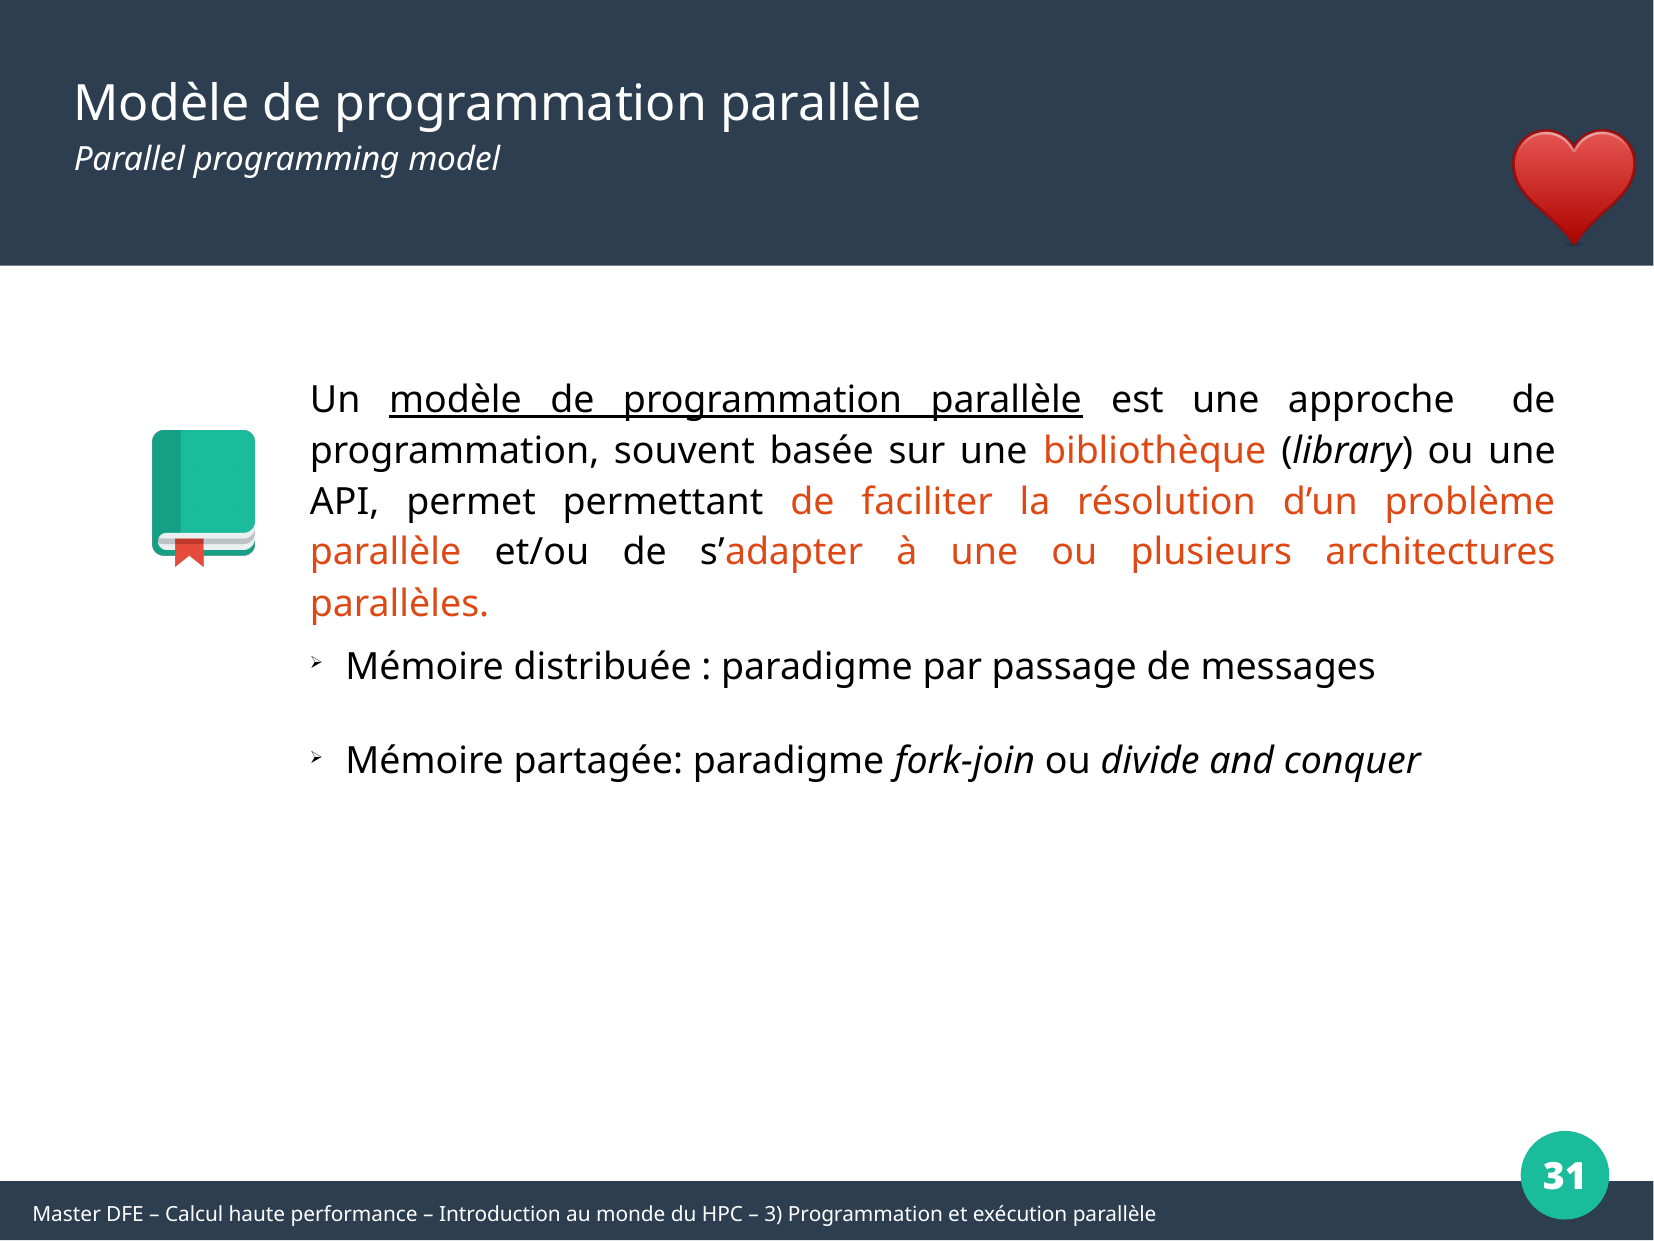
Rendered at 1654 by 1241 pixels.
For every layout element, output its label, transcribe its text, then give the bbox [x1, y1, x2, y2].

picture [1512, 129, 1636, 248]
text_box Mémoire partagée: paradigme fork-join ou divide and conquer [295, 726, 1571, 807]
picture [135, 430, 272, 567]
text_box Un modèle de programmation parallèle est une approche de programmation, souvent basée sur une bibliothèque (library) ou une API, permet permettant de faciliter la résolution d’un problème parallèle et/ou de s’adapter à une ou plusieurs architectures parallèles. [295, 364, 1571, 583]
text_box Master DFE – Calcul haute performance – Introduction au monde du HPC – 3) Programmation et exécution parallèle [17, 1191, 1436, 1235]
text_box Modèle de programmation parallèle Parallel programming model [59, 59, 1619, 209]
text_box Mémoire distribuée : paradigme par passage de messages [295, 631, 1571, 712]
